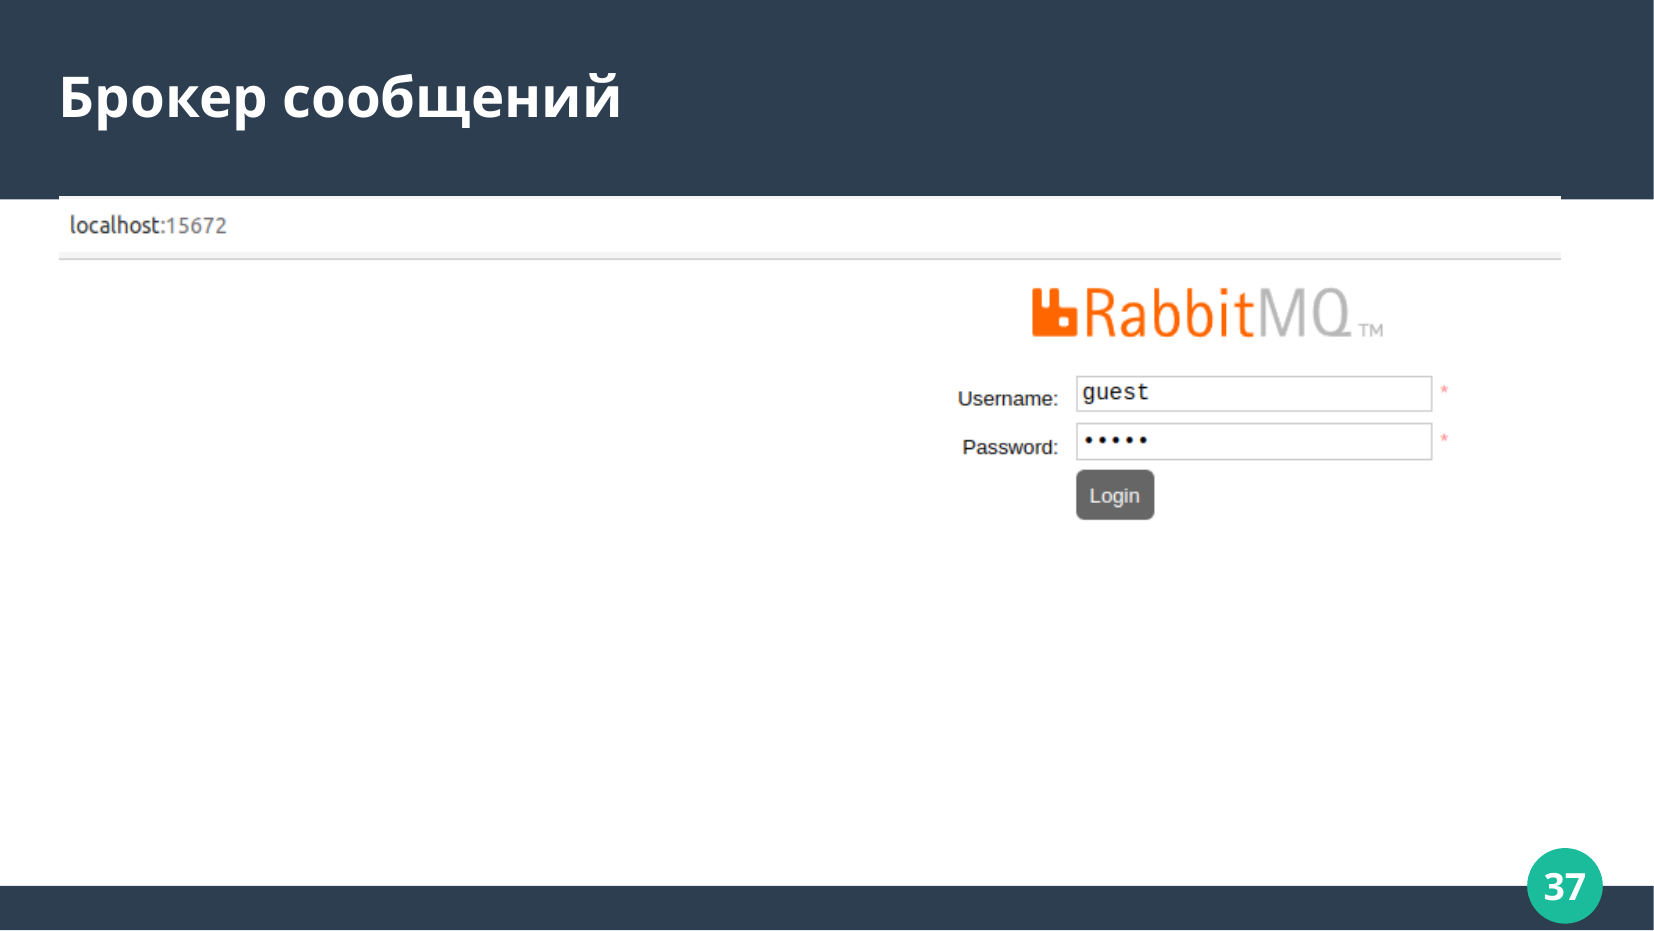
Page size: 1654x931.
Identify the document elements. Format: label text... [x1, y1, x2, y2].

title Брокер сообщений [59, 37, 1595, 155]
picture [59, 196, 1561, 601]
